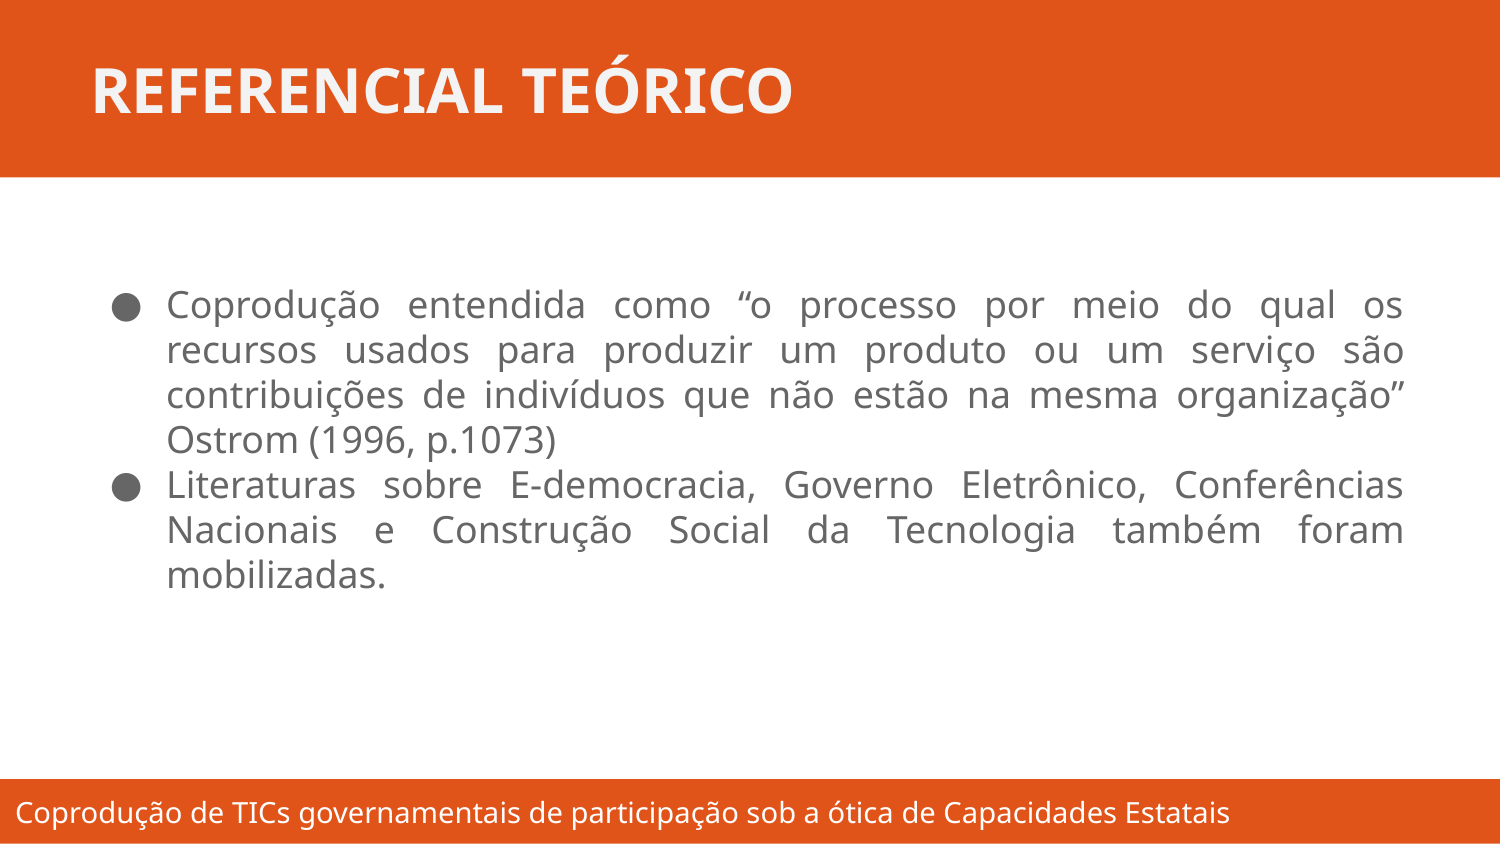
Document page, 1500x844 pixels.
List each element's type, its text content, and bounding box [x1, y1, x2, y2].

list Coprodução entendida como “o processo por meio do qual os recursos usados para produzir um produto ou um serviço são contribuições de indivíduos que não estão na mesma organização” Ostrom (1996, p.1073) Literaturas sobre E-democracia, Governo Eletrônico, Conferências Nacionais e Construção Social da Tecnologia também foram mobilizadas. [76, 215, 1420, 630]
text_box Coprodução de TICs governamentais de participação sob a ótica de Capacidades Estatais [0, 779, 1500, 844]
text_box REFERENCIAL TEÓRICO [0, 0, 1500, 178]
